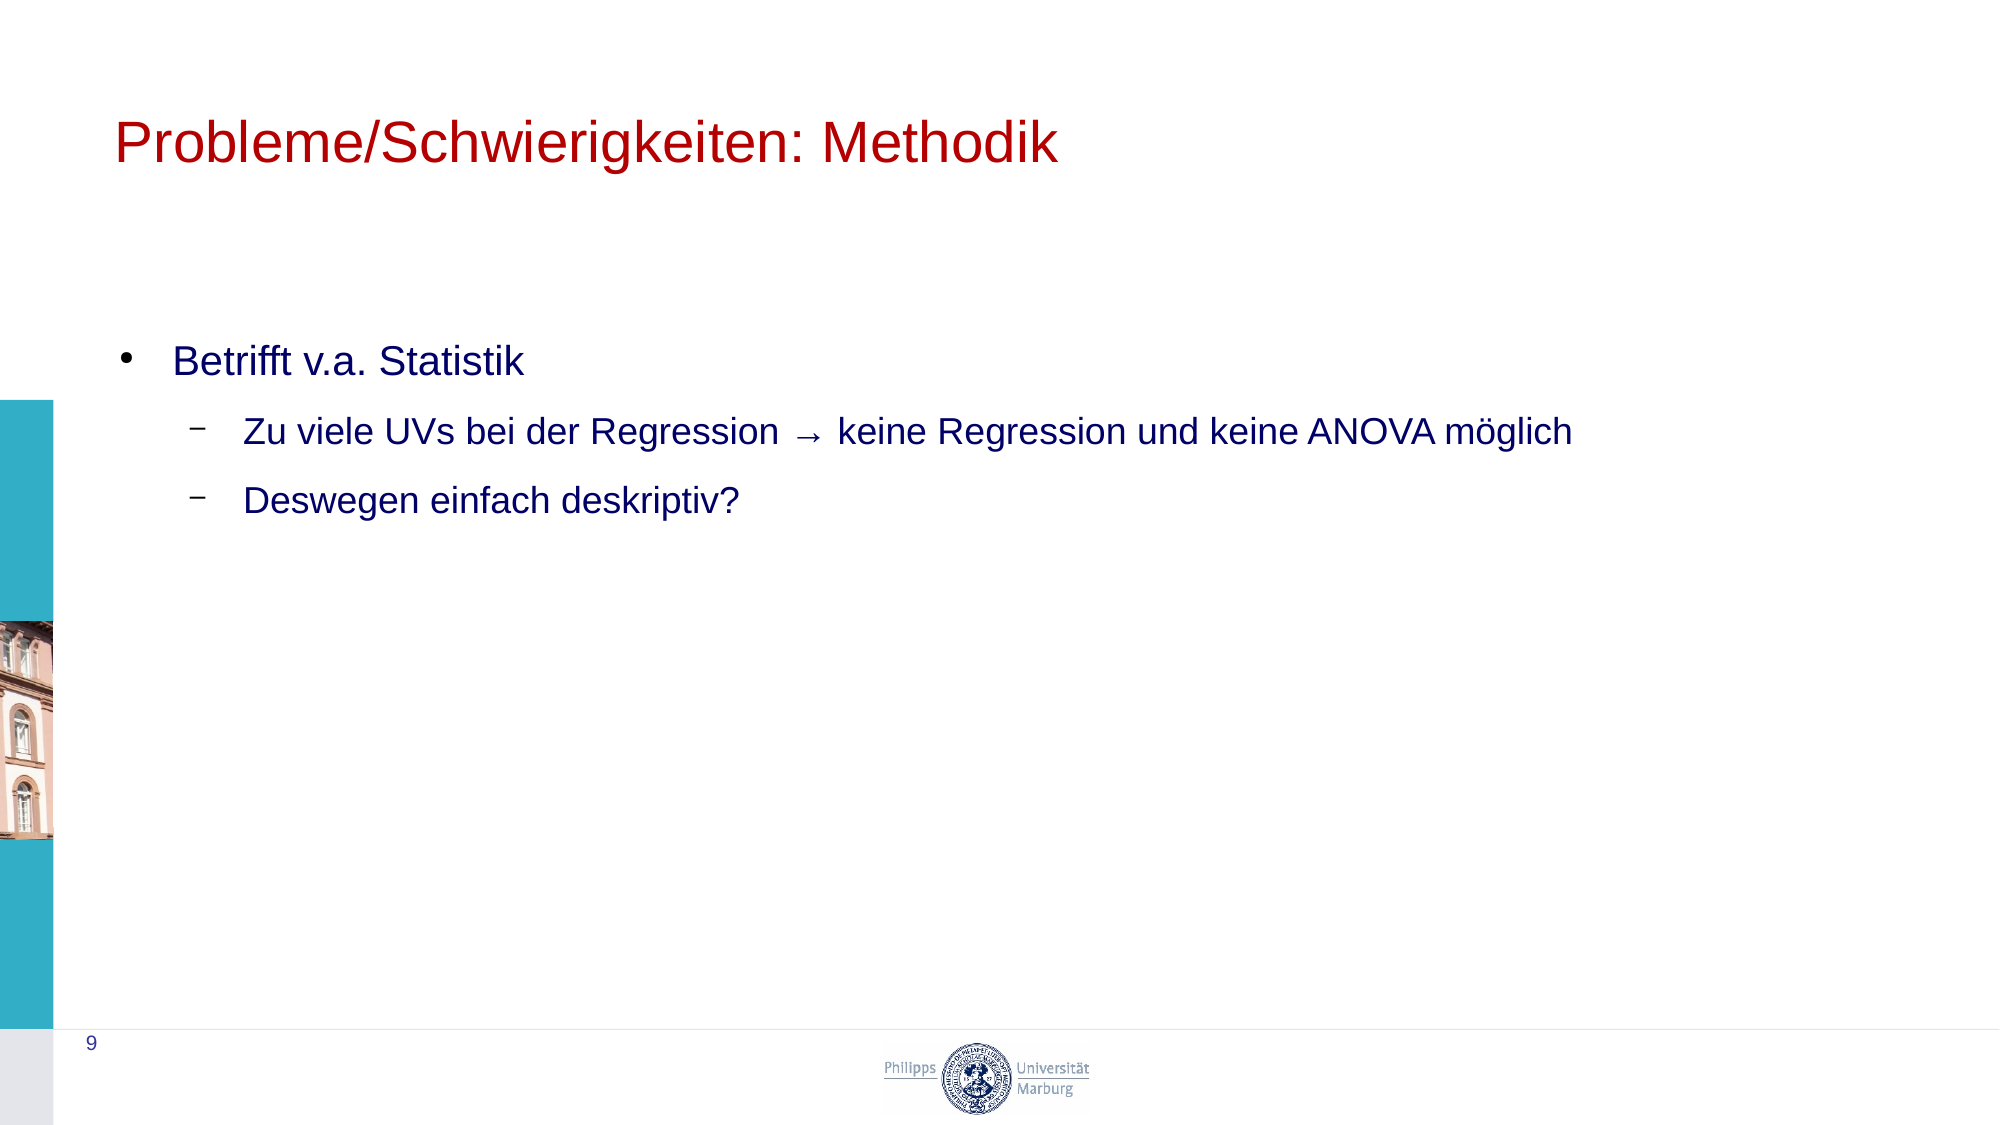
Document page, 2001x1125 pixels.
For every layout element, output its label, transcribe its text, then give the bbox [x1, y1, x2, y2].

list Betrifft v.a. Statistik Zu viele UVs bei der Regression → keine Regression und keine ANOVA möglich Deswegen einfach deskriptiv? [86, 326, 1887, 991]
picture [883, 1042, 1090, 1115]
title Probleme/Schwierigkeiten: Methodik [99, 45, 1900, 233]
picture [0, 621, 53, 840]
slide_number <Foliennummer> [70, 1022, 538, 1101]
